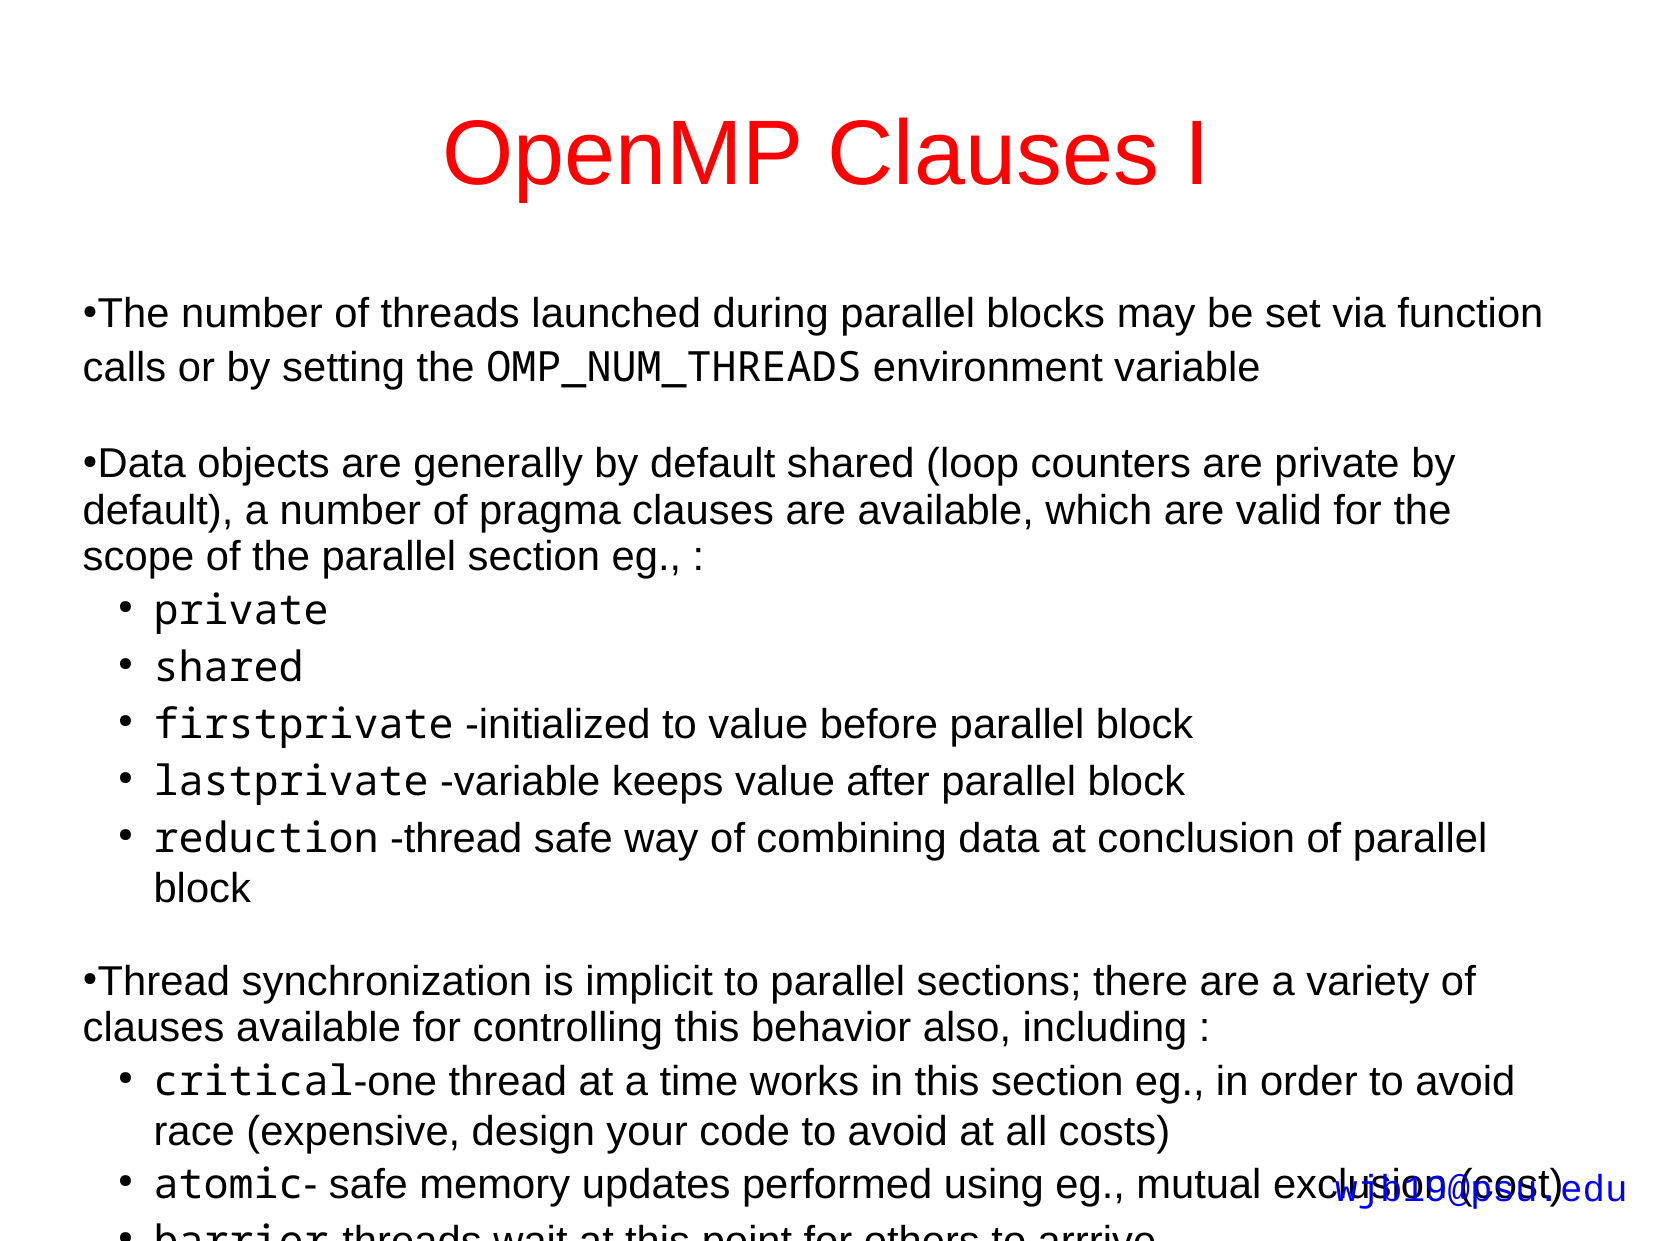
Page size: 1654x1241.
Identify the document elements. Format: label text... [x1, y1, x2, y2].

text_box wjb19@psu.edu [1320, 1162, 1643, 1220]
title OpenMP Clauses I [82, 49, 1571, 257]
subtitle The number of threads launched during parallel blocks may be set via function calls or by setting the OMP_NUM_THREADS environment variable Data objects are generally by default shared (loop counters are private by default), a number of pragma clauses are available, which are valid for the scope of the parallel section eg., : private shared firstprivate -initialized to value before parallel block lastprivate -variable keeps value after parallel block reduction -thread safe way of combining data at conclusion of parallel block Thread synchronization is implicit to parallel sections; there are a variety of clauses available for controlling this behavior also, including : critical-one thread at a time works in this section eg., in order to avoid race (expensive, design your code to avoid at all costs) atomic- safe memory updates performed using eg., mutual exclusion (cost) barrier-threads wait at this point for others to arrrive [82, 290, 1571, 1196]
